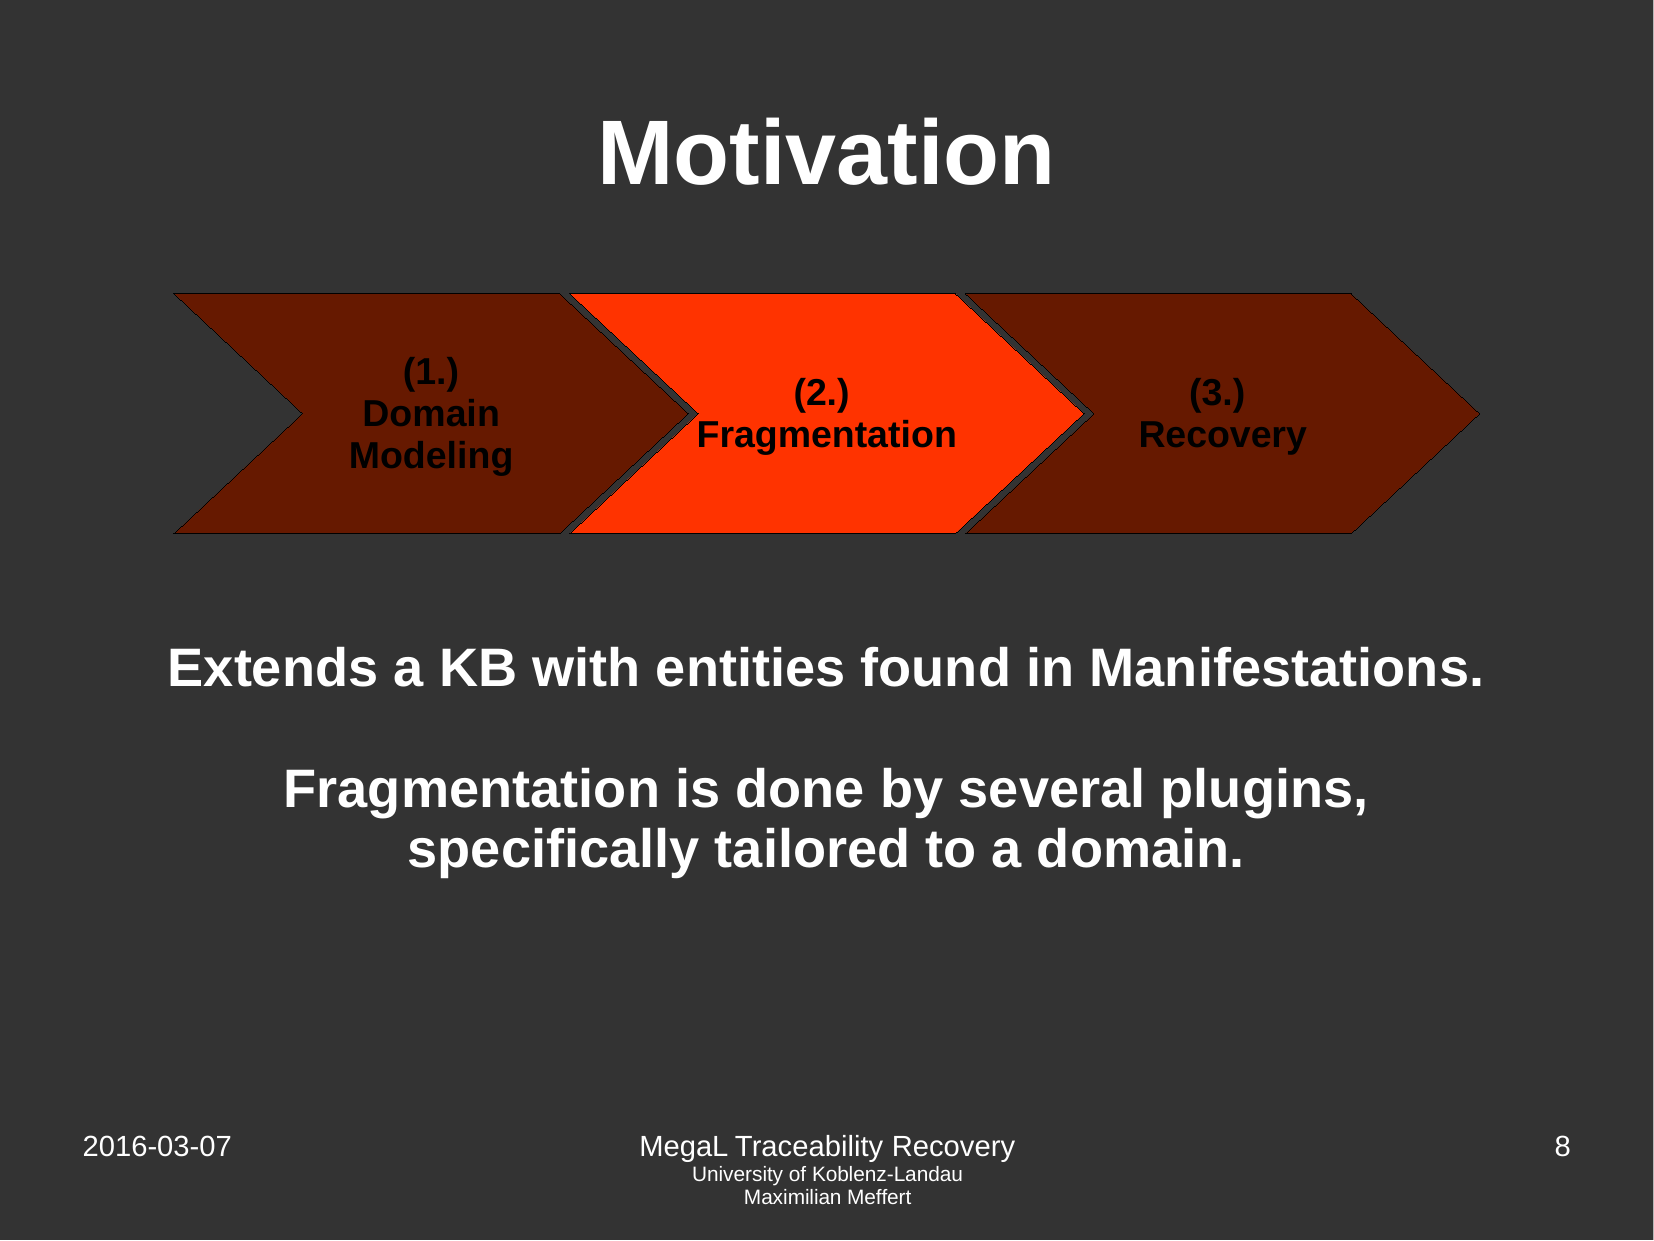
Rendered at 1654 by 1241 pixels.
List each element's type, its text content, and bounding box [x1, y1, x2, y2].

text_box (1.) Domain Modeling [173, 293, 689, 534]
text_box (2.) Fragmentation [569, 293, 1085, 534]
text_box Extends a KB with entities found in Manifestations. Fragmentation is done by several plugins, specifically tailored to a domain. [151, 630, 1502, 888]
title Motivation [82, 49, 1571, 257]
text_box (3.) Recovery [965, 293, 1480, 534]
